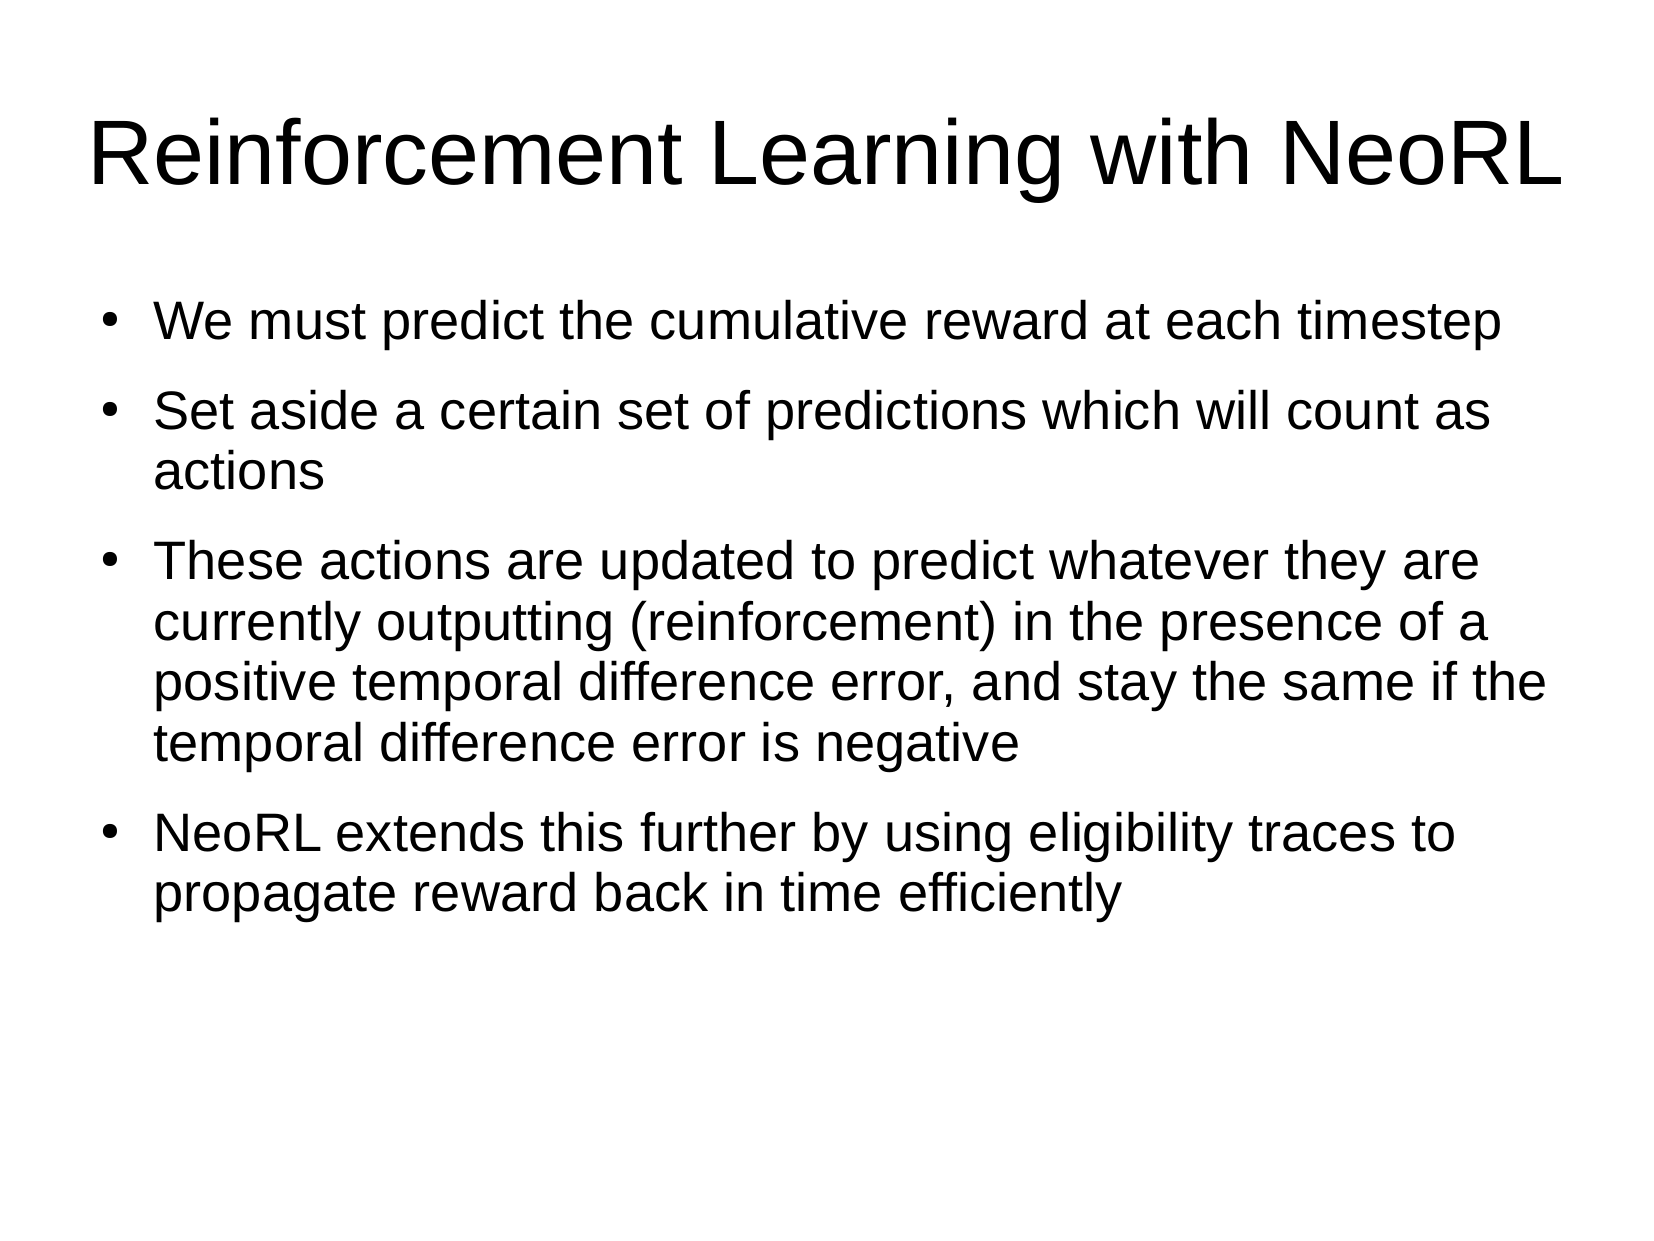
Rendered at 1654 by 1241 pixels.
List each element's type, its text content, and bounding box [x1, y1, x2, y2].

title Reinforcement Learning with NeoRL [82, 49, 1571, 257]
list We must predict the cumulative reward at each timestep Set aside a certain set of predictions which will count as actions These actions are updated to predict whatever they are currently outputting (reinforcement) in the presence of a positive temporal difference error, and stay the same if the temporal difference error is negative NeoRL extends this further by using eligibility traces to propagate reward back in time efficiently [82, 290, 1571, 1109]
